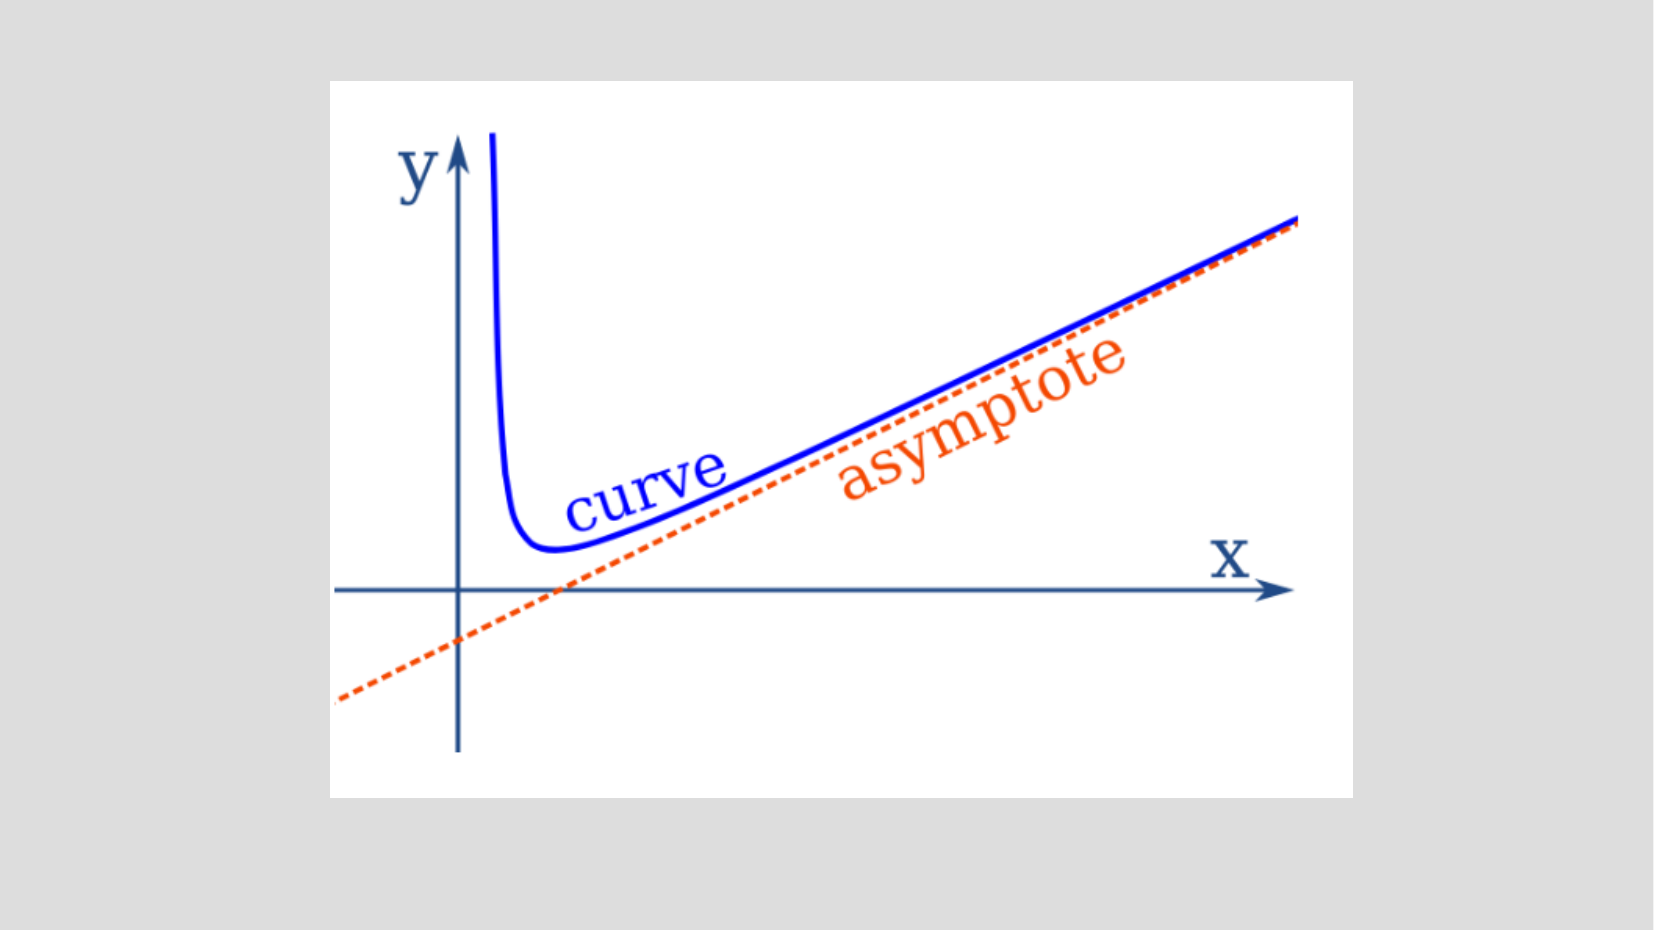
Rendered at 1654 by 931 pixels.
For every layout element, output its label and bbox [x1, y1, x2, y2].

picture [330, 81, 1353, 798]
